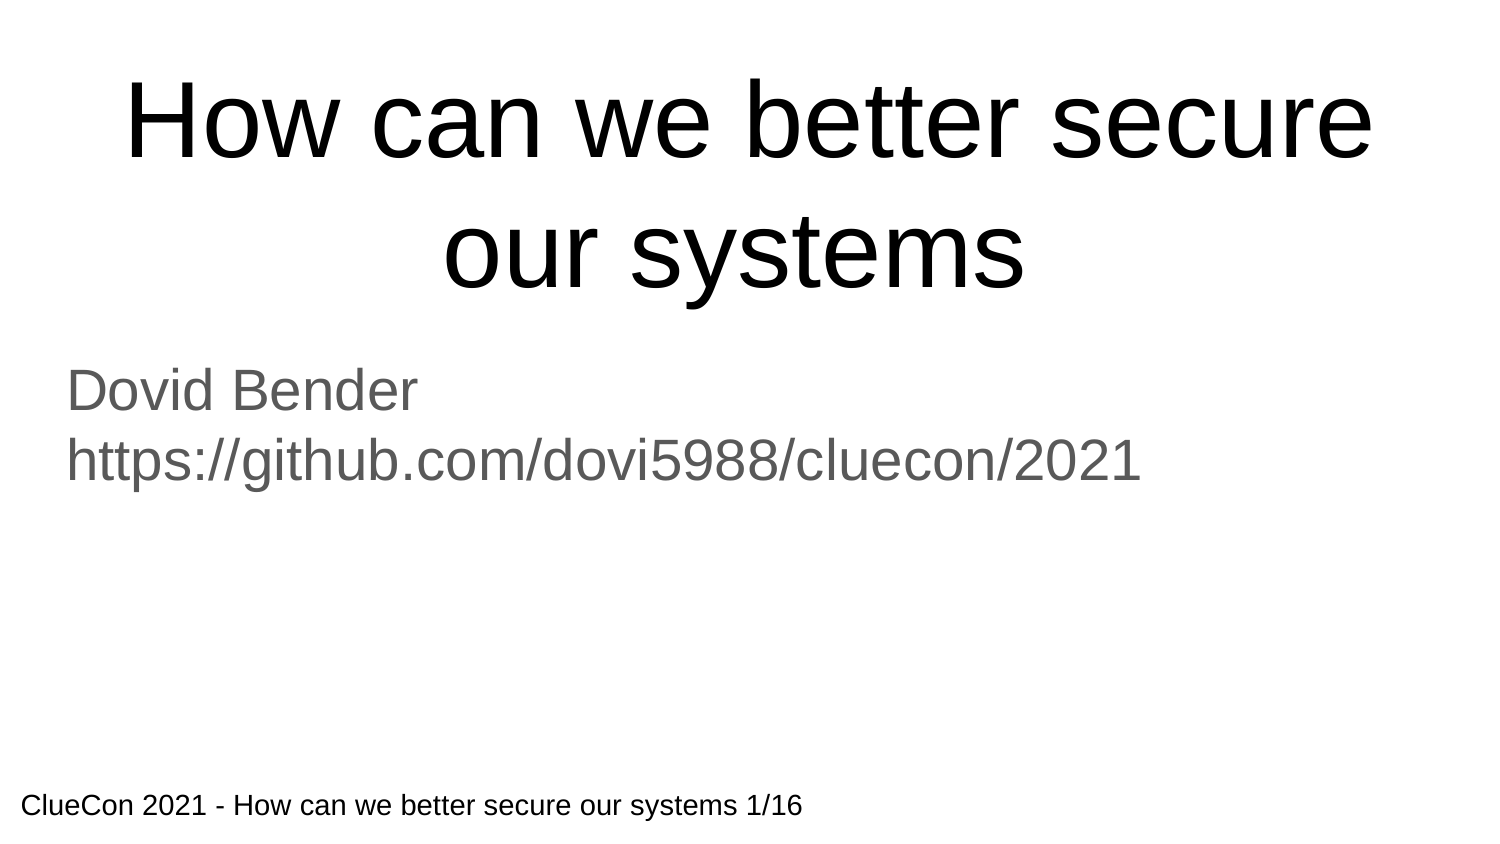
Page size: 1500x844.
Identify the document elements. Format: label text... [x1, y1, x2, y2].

text_box ClueCon 2021 - How can we better secure our systems 1/16 [5, 771, 1472, 837]
title How can we better secure our systems [51, 29, 1449, 324]
subtitle Dovid Bender https://github.com/dovi5988/cluecon/2021 [51, 337, 1449, 644]
